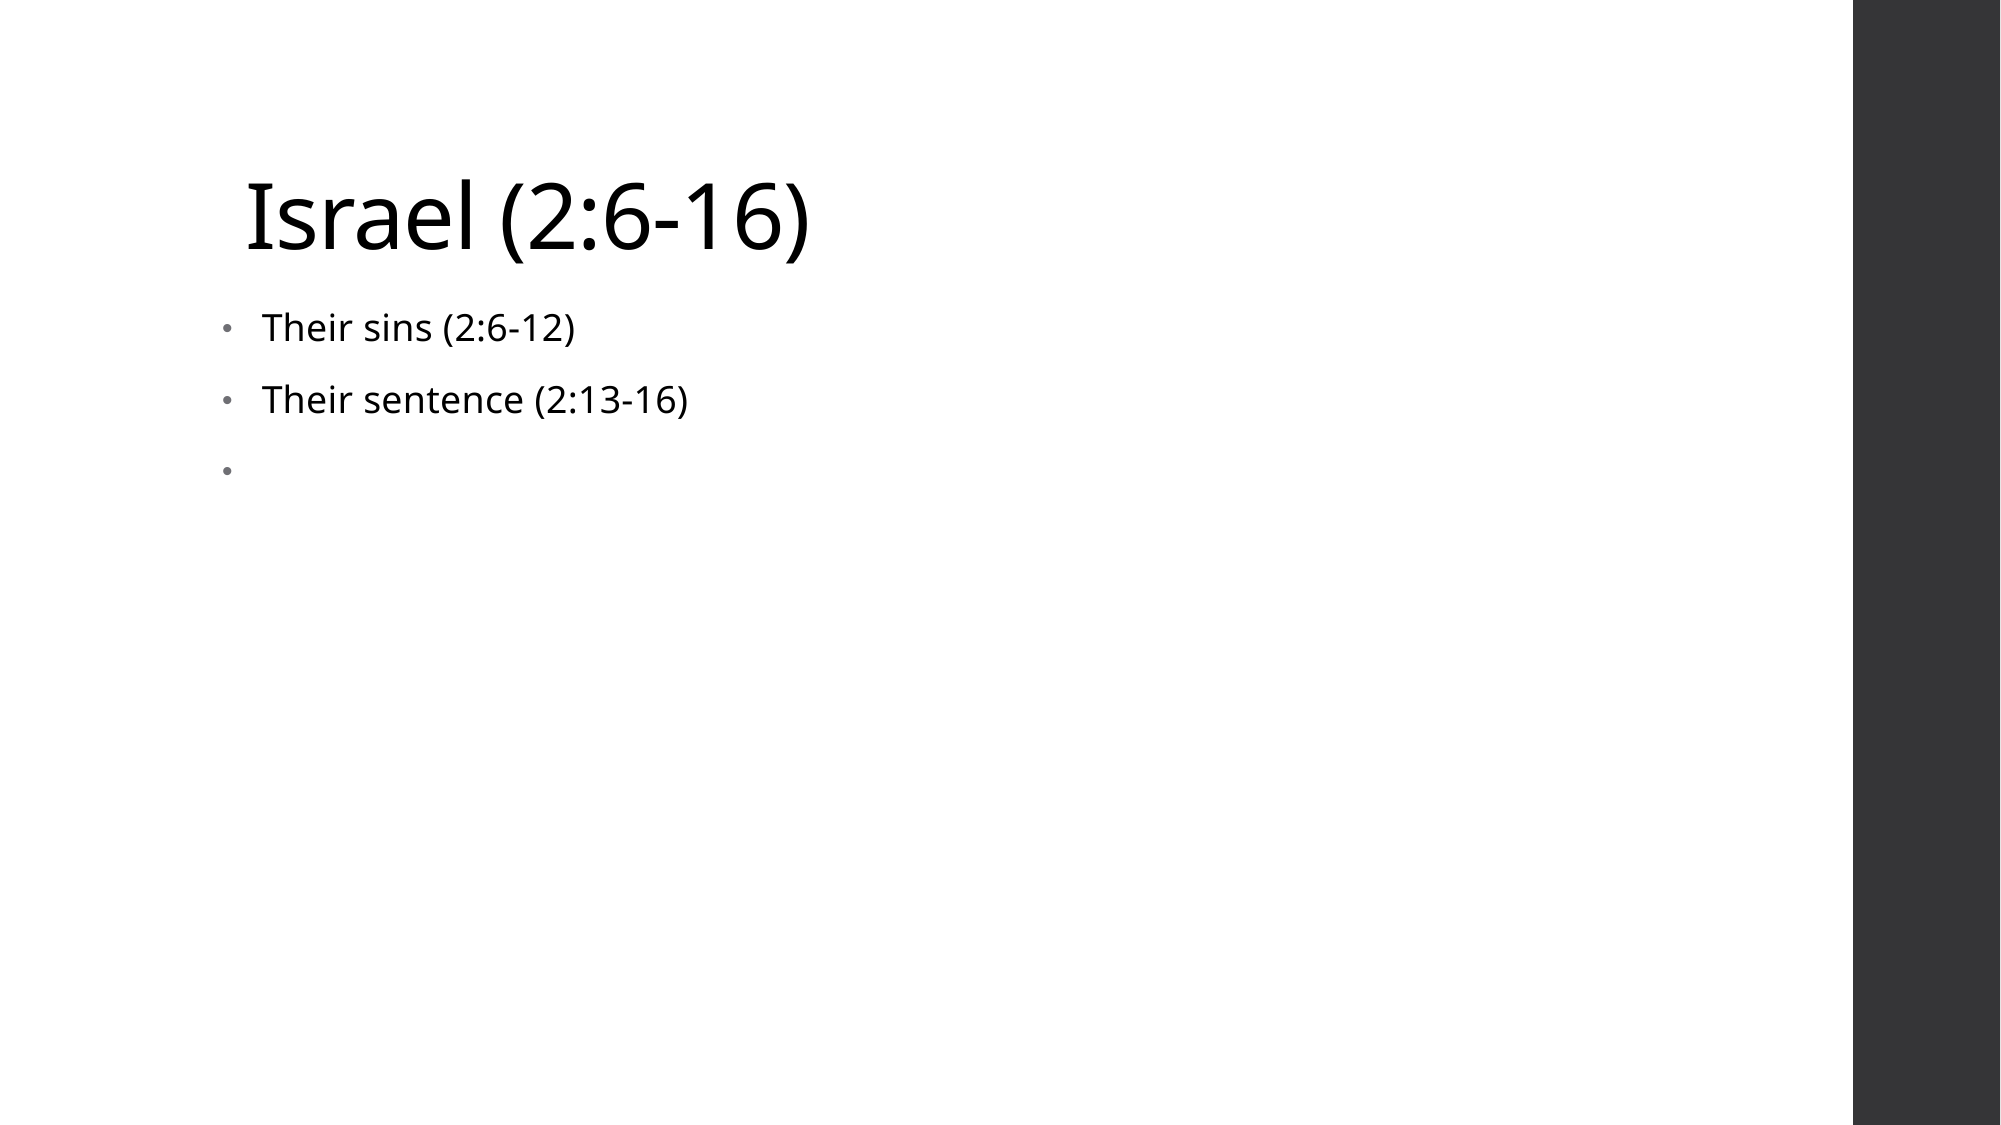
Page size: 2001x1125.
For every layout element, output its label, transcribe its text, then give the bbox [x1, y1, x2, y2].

title Israel (2:6-16) [206, 60, 1797, 278]
list Their sins (2:6-12) Their sentence (2:13-16) [206, 299, 1617, 1014]
